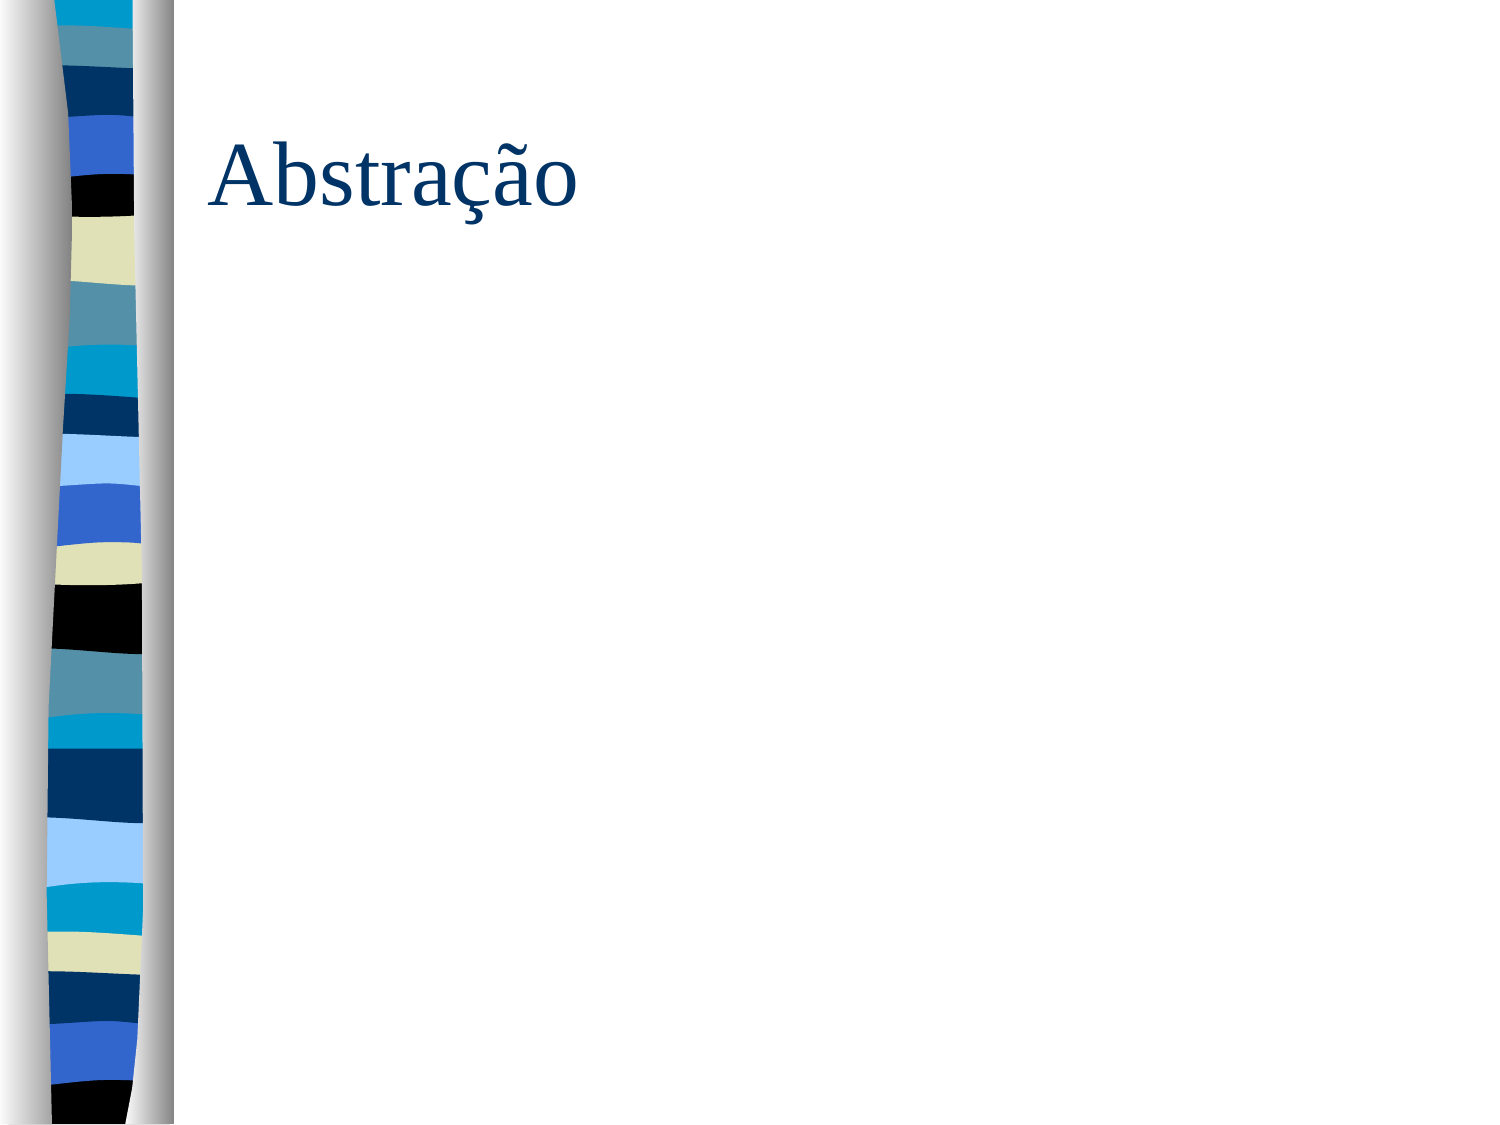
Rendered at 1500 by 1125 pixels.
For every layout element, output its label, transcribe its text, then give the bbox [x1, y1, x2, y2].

title Abstração [192, 74, 1468, 263]
